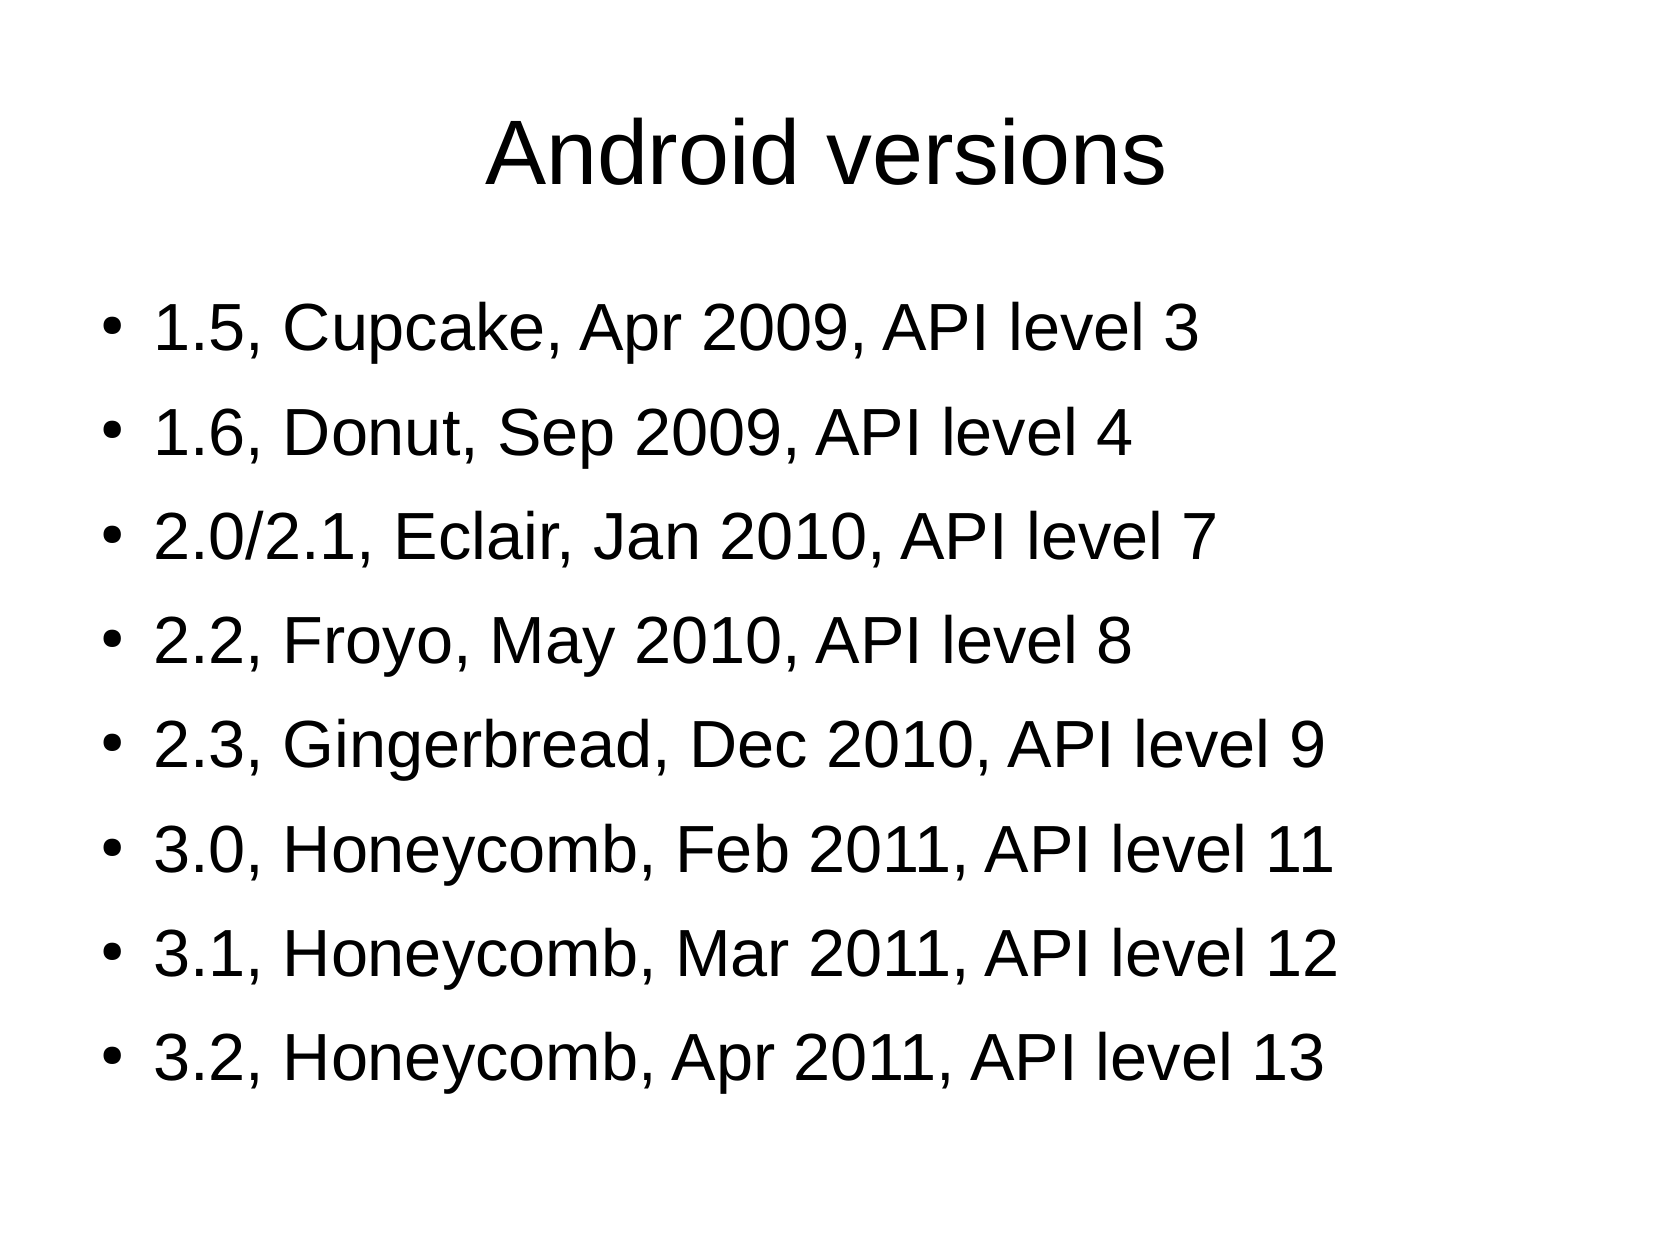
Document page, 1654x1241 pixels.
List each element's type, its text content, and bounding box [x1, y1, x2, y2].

title Android versions [82, 49, 1571, 257]
list 1.5, Cupcake, Apr 2009, API level 3 1.6, Donut, Sep 2009, API level 4 2.0/2.1, Eclair, Jan 2010, API level 7 2.2, Froyo, May 2010, API level 8 2.3, Gingerbread, Dec 2010, API level 9 3.0, Honeycomb, Feb 2011, API level 11 3.1, Honeycomb, Mar 2011, API level 12 3.2, Honeycomb, Apr 2011, API level 13 [82, 290, 1571, 1109]
